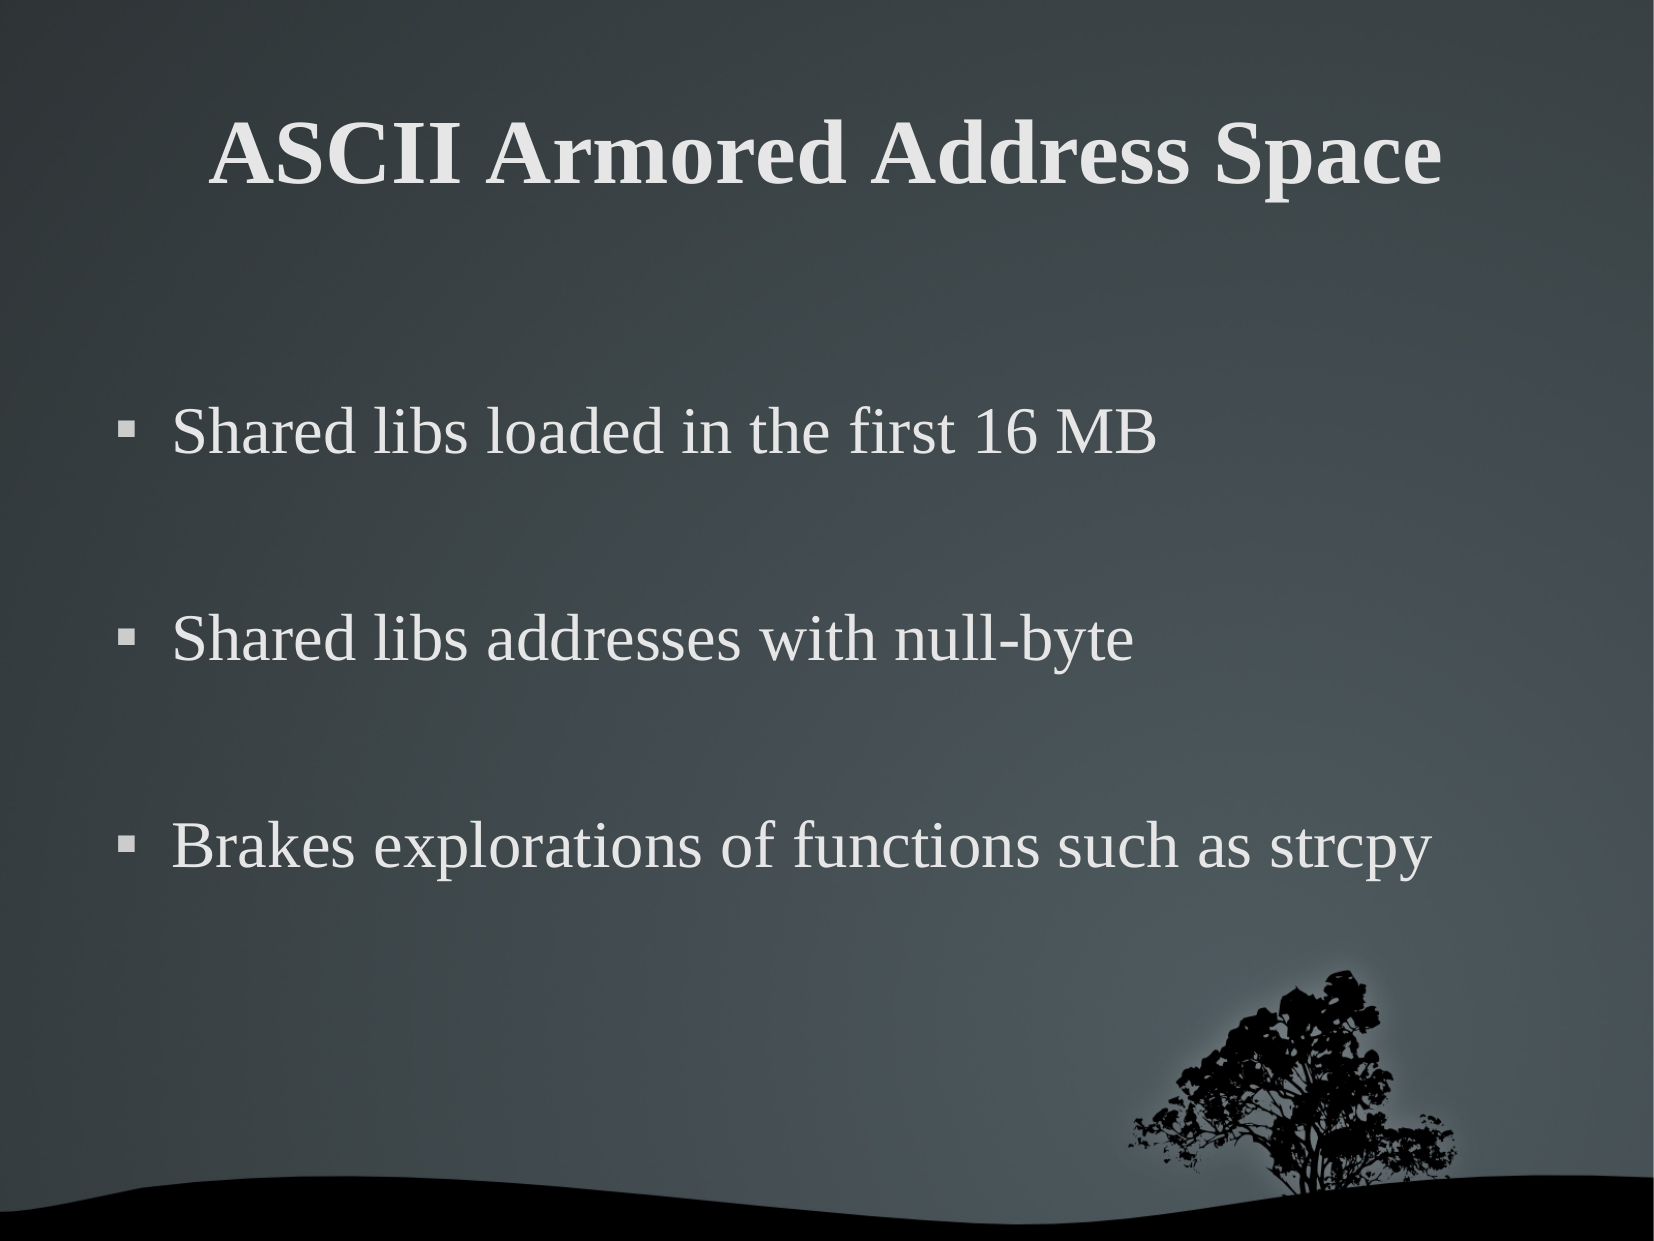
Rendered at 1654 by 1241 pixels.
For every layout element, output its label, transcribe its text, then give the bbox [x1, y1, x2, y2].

picture [0, 0, 1654, 1241]
list Shared libs loaded in the first 16 MB Shared libs addresses with null-byte Brakes explorations of functions such as strcpy [82, 290, 1571, 1109]
title ASCII Armored Address Space [82, 49, 1571, 257]
